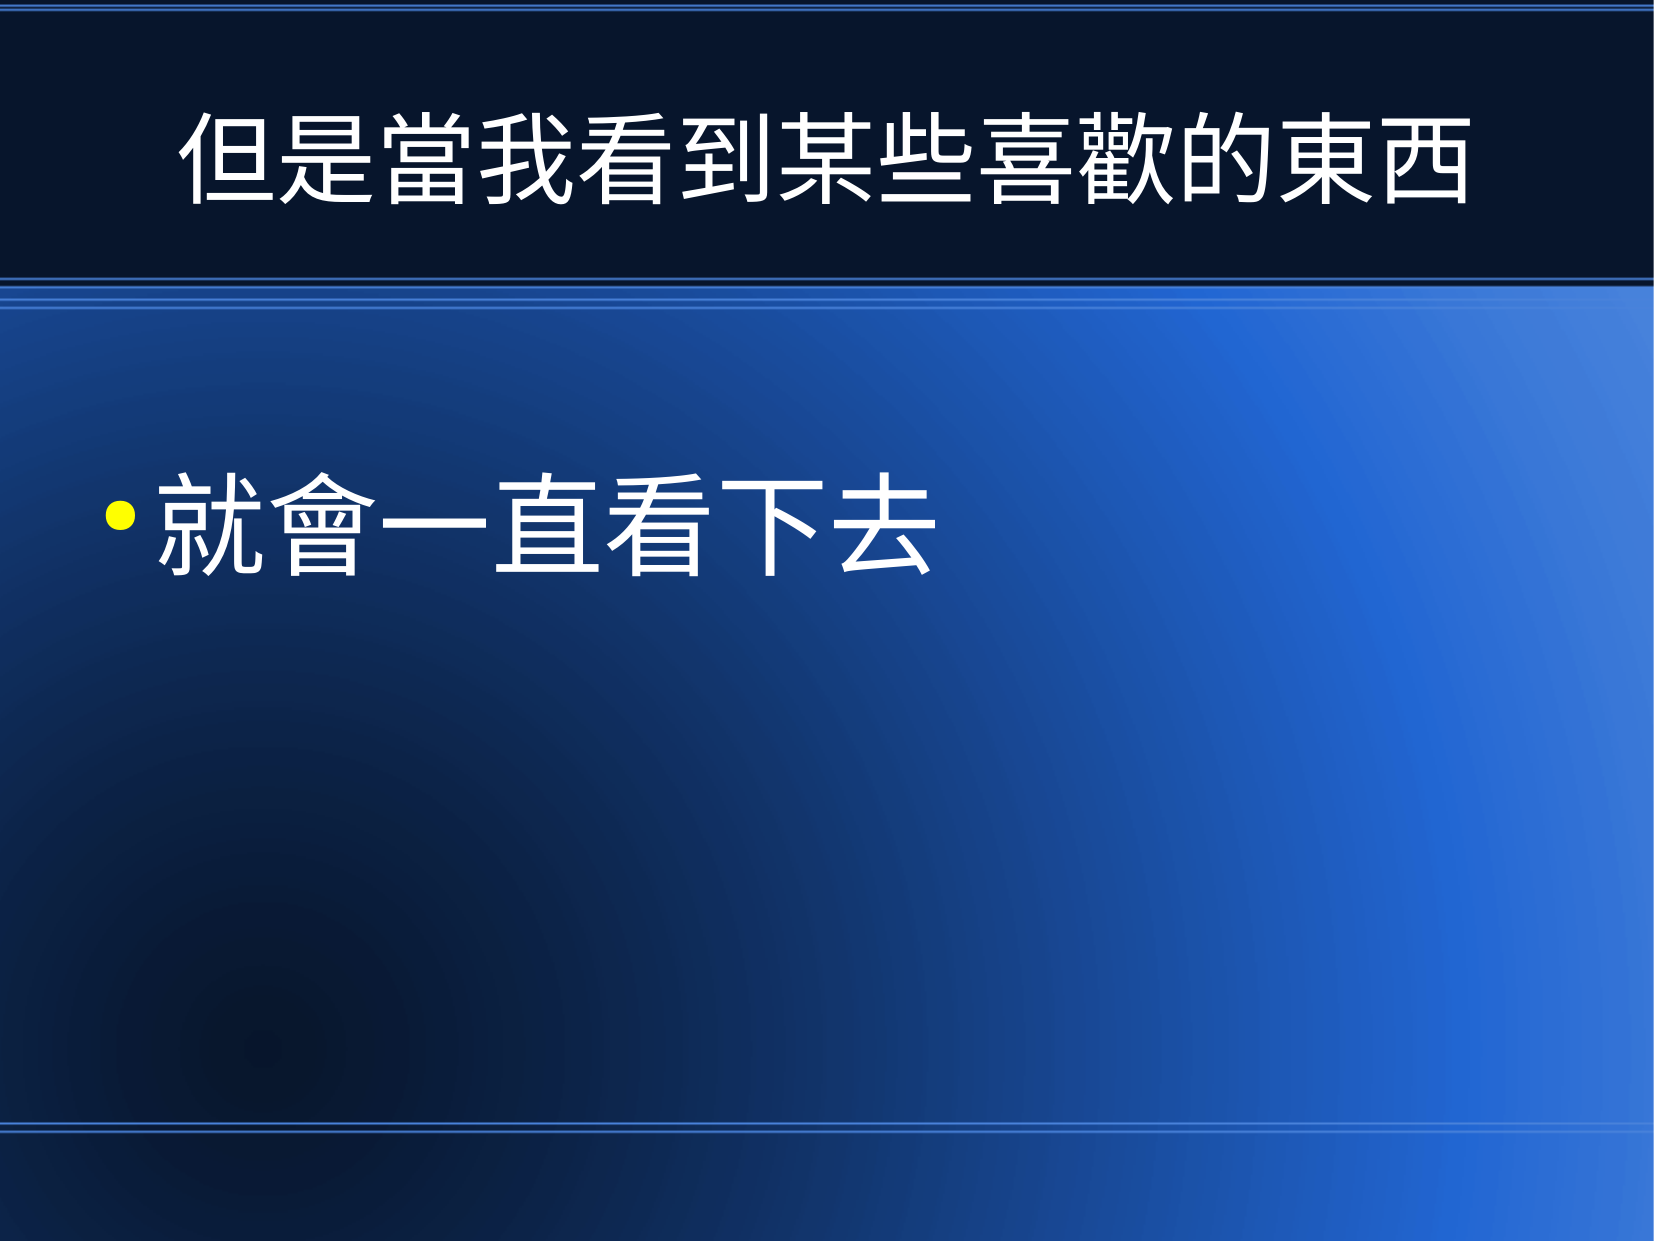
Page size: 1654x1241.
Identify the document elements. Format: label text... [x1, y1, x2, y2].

title 但是當我看到某些喜歡的東西 [82, 49, 1571, 257]
picture [0, 0, 1654, 1241]
list 就會一直看下去 [82, 355, 1571, 1241]
